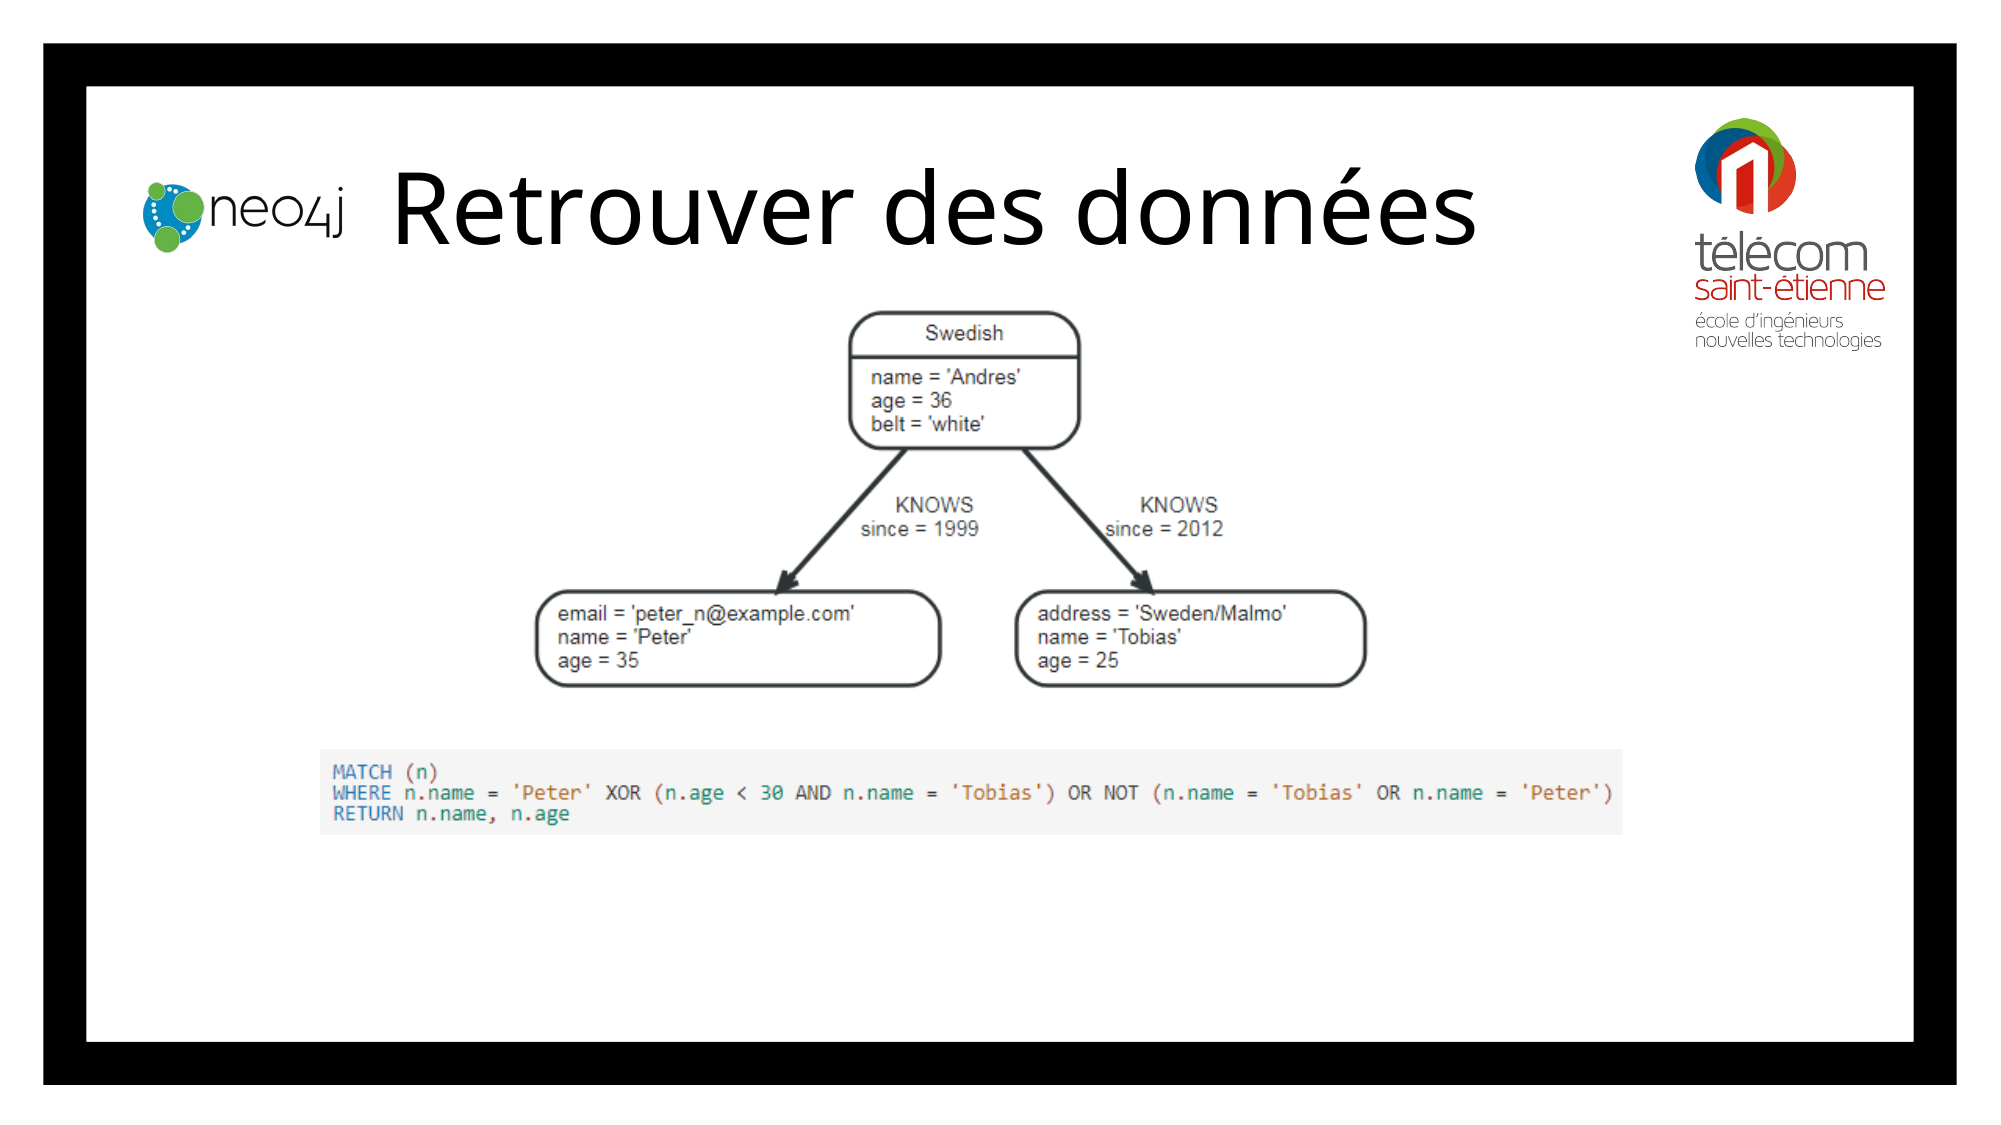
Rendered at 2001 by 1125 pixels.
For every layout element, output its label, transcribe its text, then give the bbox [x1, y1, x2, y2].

picture [484, 303, 1431, 721]
picture [134, 160, 351, 274]
picture [1695, 118, 1885, 351]
title Retrouver des données [369, 138, 1849, 304]
picture [320, 749, 1623, 835]
picture [1715, 134, 1730, 138]
